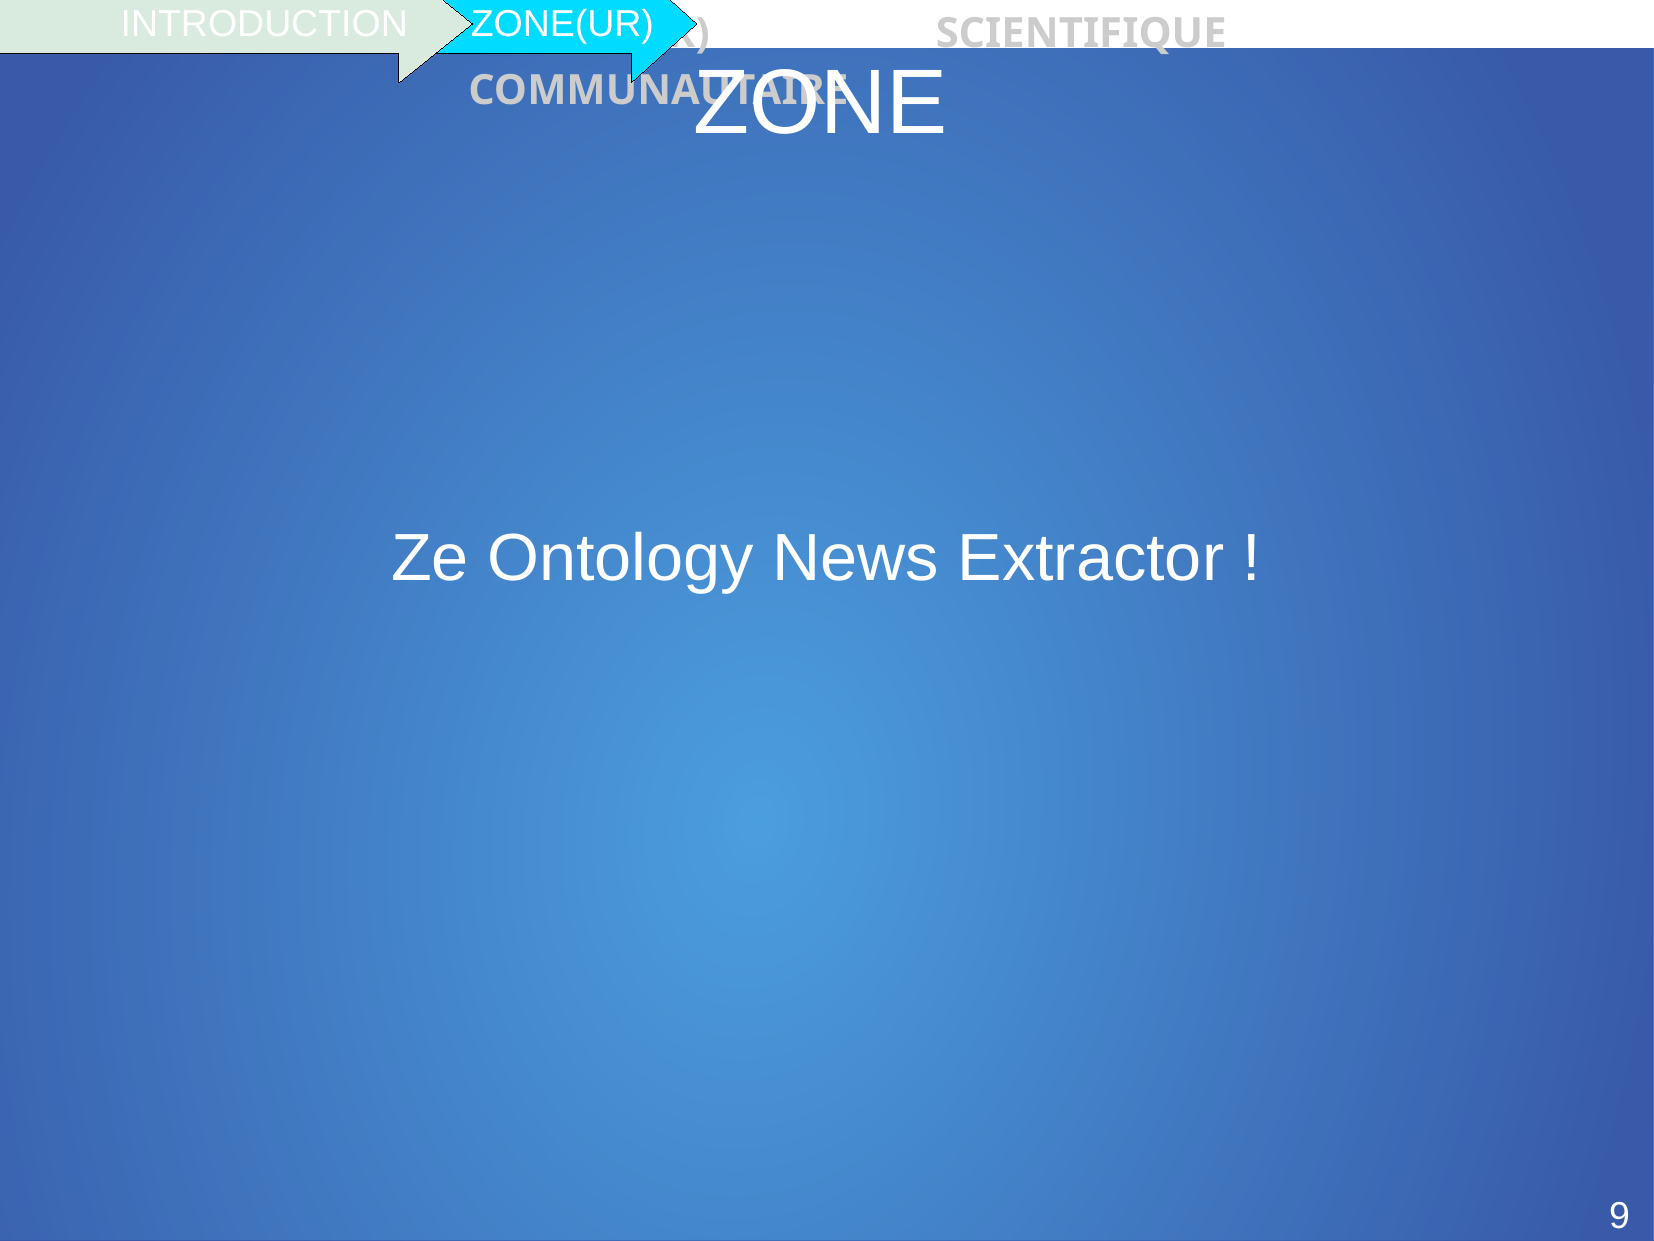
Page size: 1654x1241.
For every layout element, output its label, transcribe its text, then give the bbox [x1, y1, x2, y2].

text_box ZONE(UR) [436, 0, 697, 83]
text_box INTRODUCTION [0, 0, 473, 83]
title ZONE [23, 49, 1619, 154]
list Ze Ontology News Extractor ! [82, 519, 1571, 1075]
picture [0, 48, 1654, 1241]
